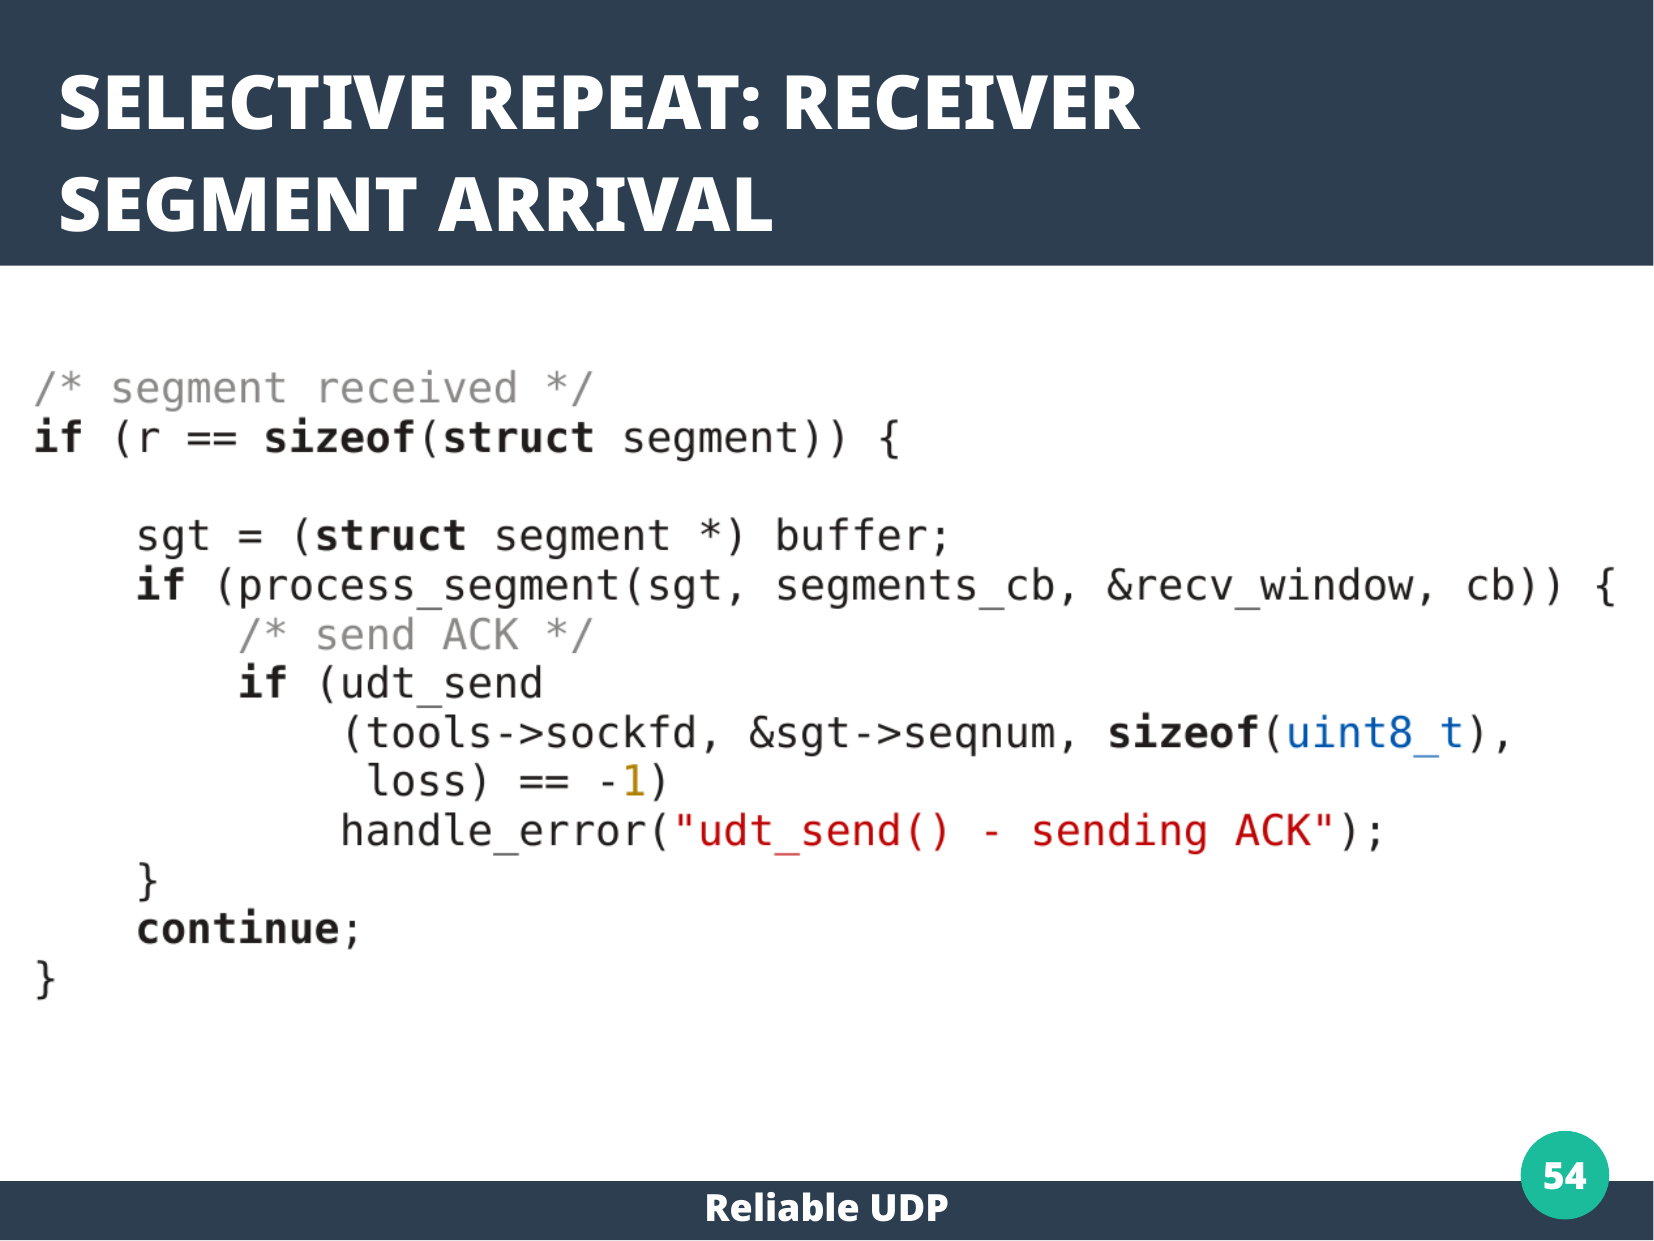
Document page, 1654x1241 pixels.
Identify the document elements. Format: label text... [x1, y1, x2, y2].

picture [4, 349, 1635, 1032]
title SELECTIVE REPEAT: RECEIVER SEGMENT ARRIVAL [59, 49, 1595, 207]
